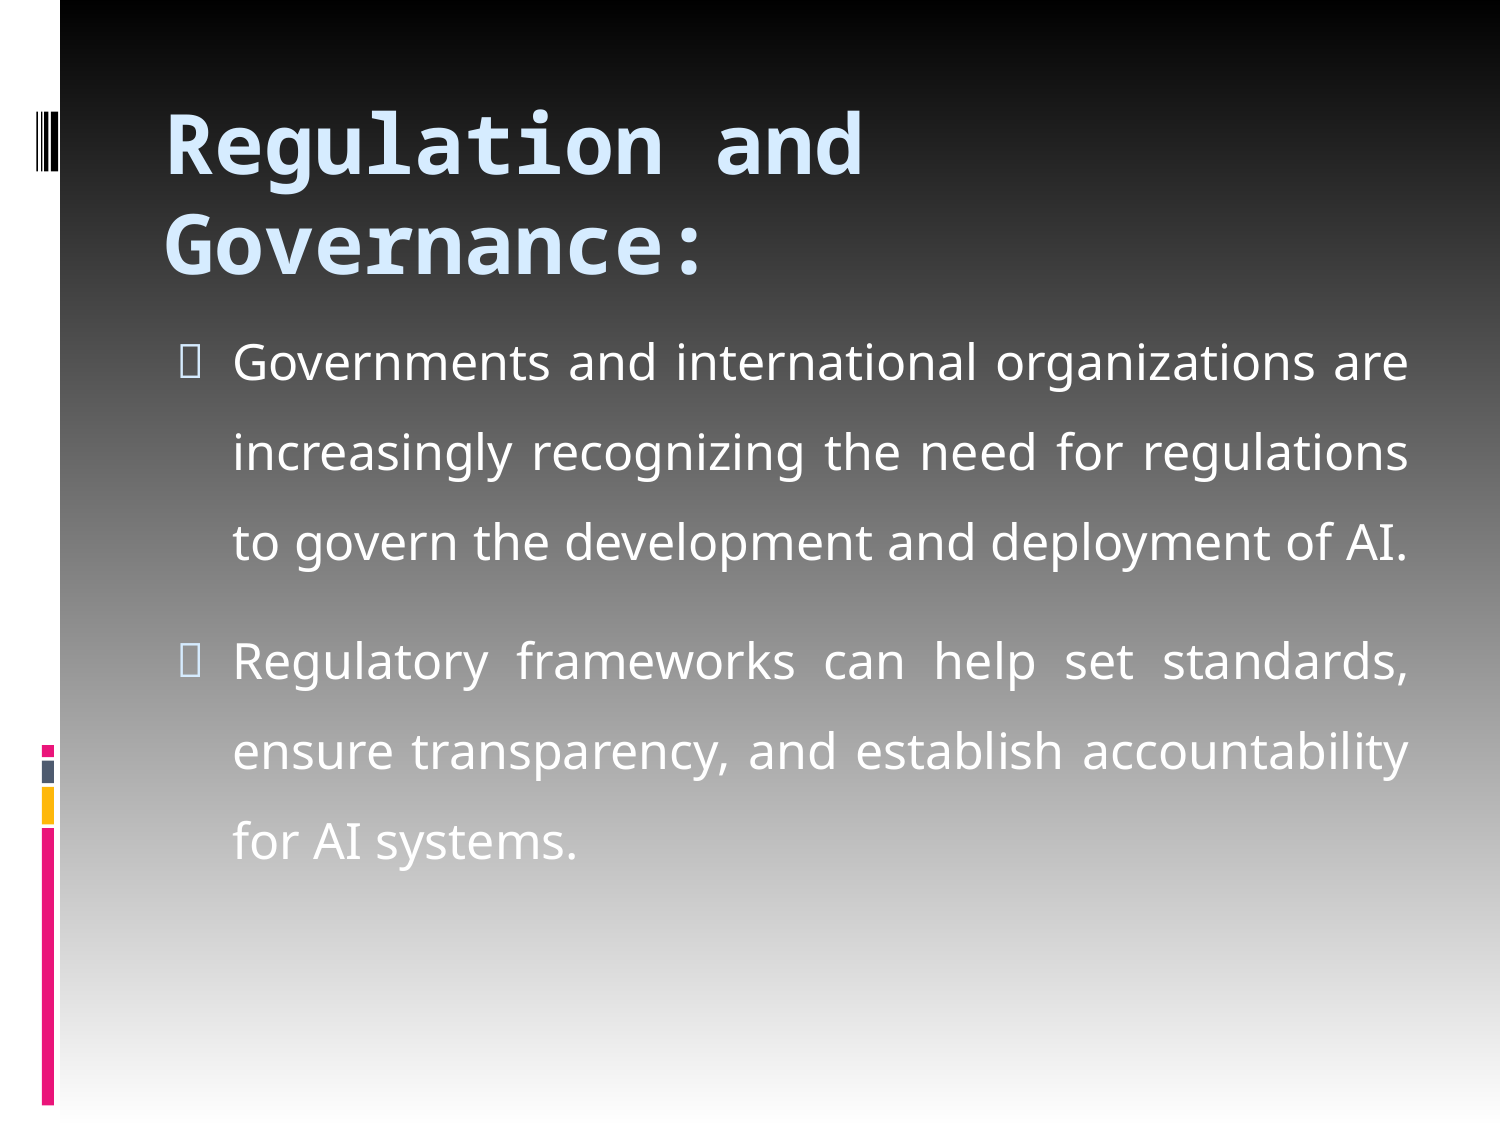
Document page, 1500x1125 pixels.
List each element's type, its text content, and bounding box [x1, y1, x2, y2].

title Regulation and Governance: [150, 83, 1425, 234]
list Governments and international organizations are increasingly recognizing the need for regulations to govern the development and deployment of AI. Regulatory frameworks can help set standards, ensure transparency, and establish accountability for AI systems. [150, 292, 1425, 1043]
